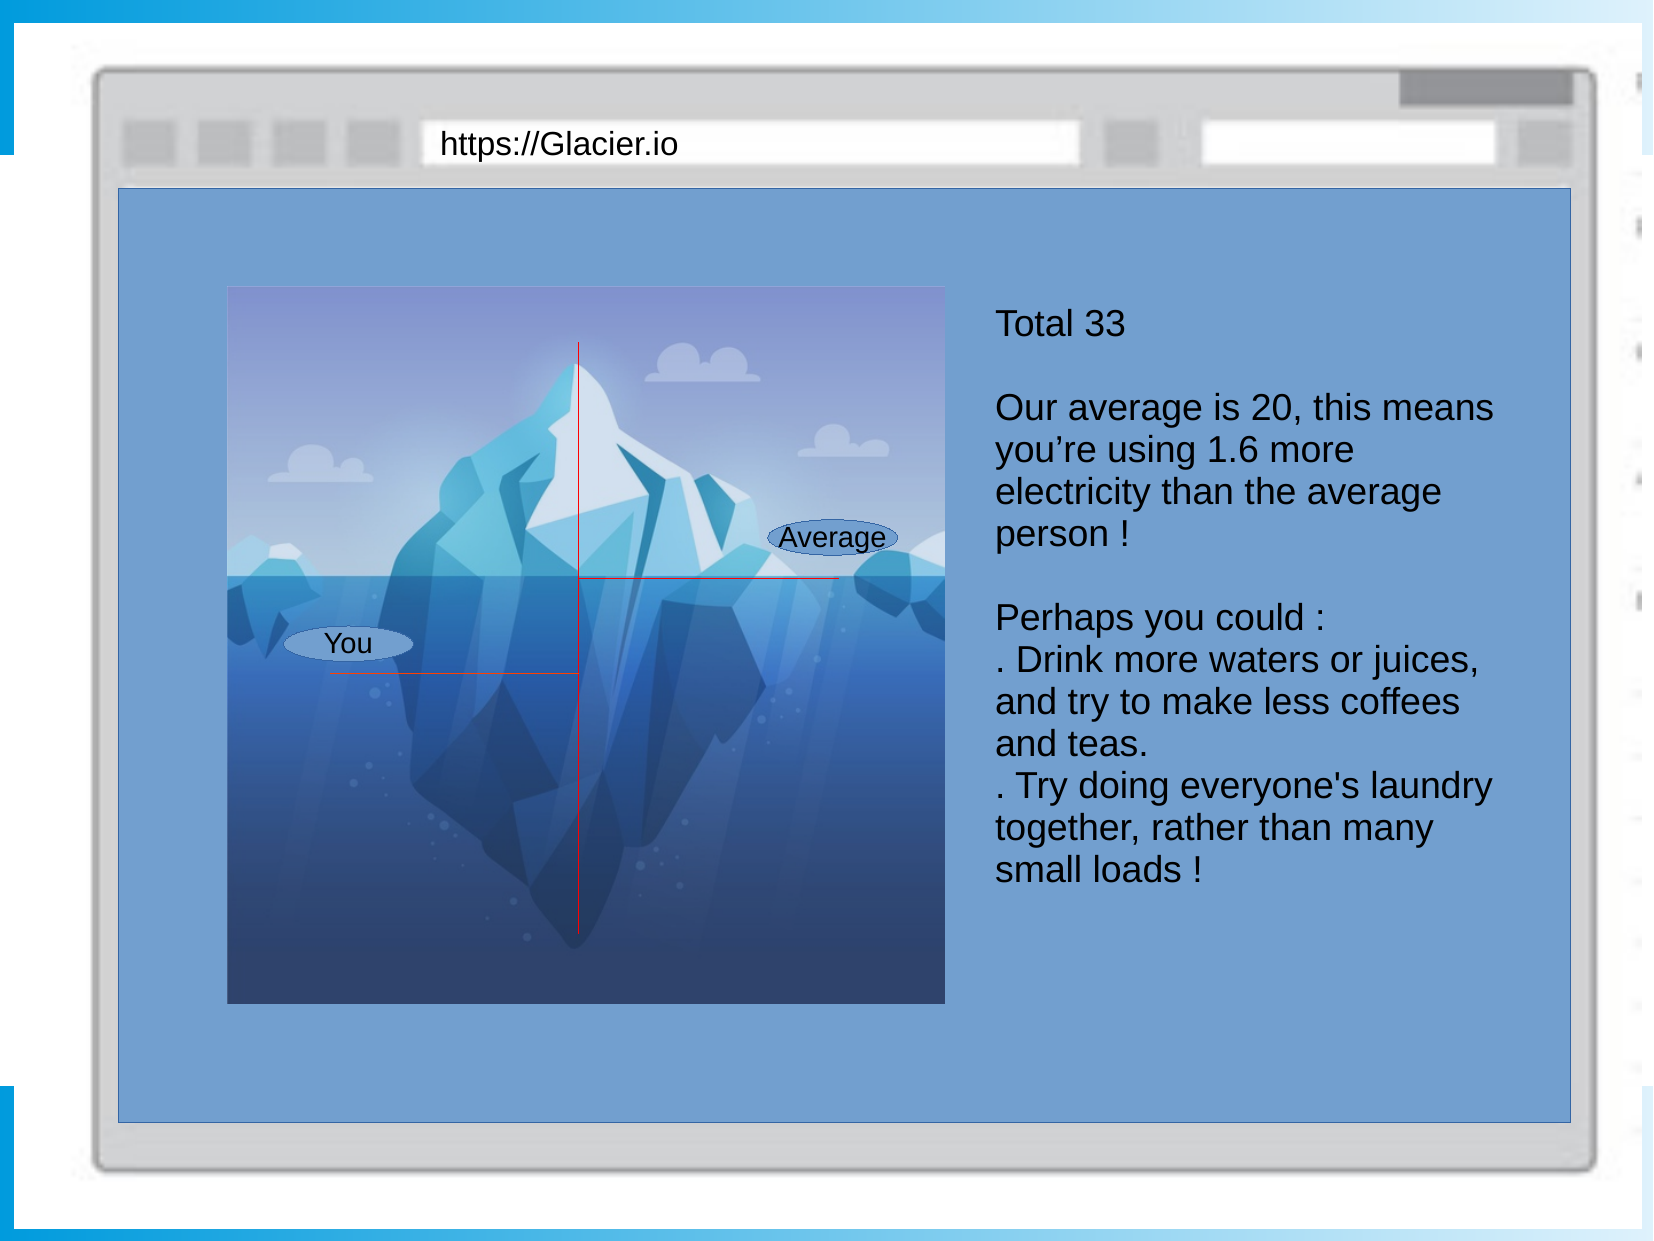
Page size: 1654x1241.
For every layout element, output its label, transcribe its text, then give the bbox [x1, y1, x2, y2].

text_box [118, 188, 1571, 1123]
text_box Total 33 Our average is 20, this means you’re using 1.6 more electricity than the average person ! Perhaps you could : . Drink more waters or juices, and try to make less coffees and teas. . Try doing everyone's laundry together, rather than many small loads ! [980, 295, 1512, 898]
text_box https://Glacier.io [425, 118, 694, 170]
picture [14, 0, 1642, 1241]
text_box You [283, 625, 414, 662]
text_box Average [767, 519, 898, 556]
